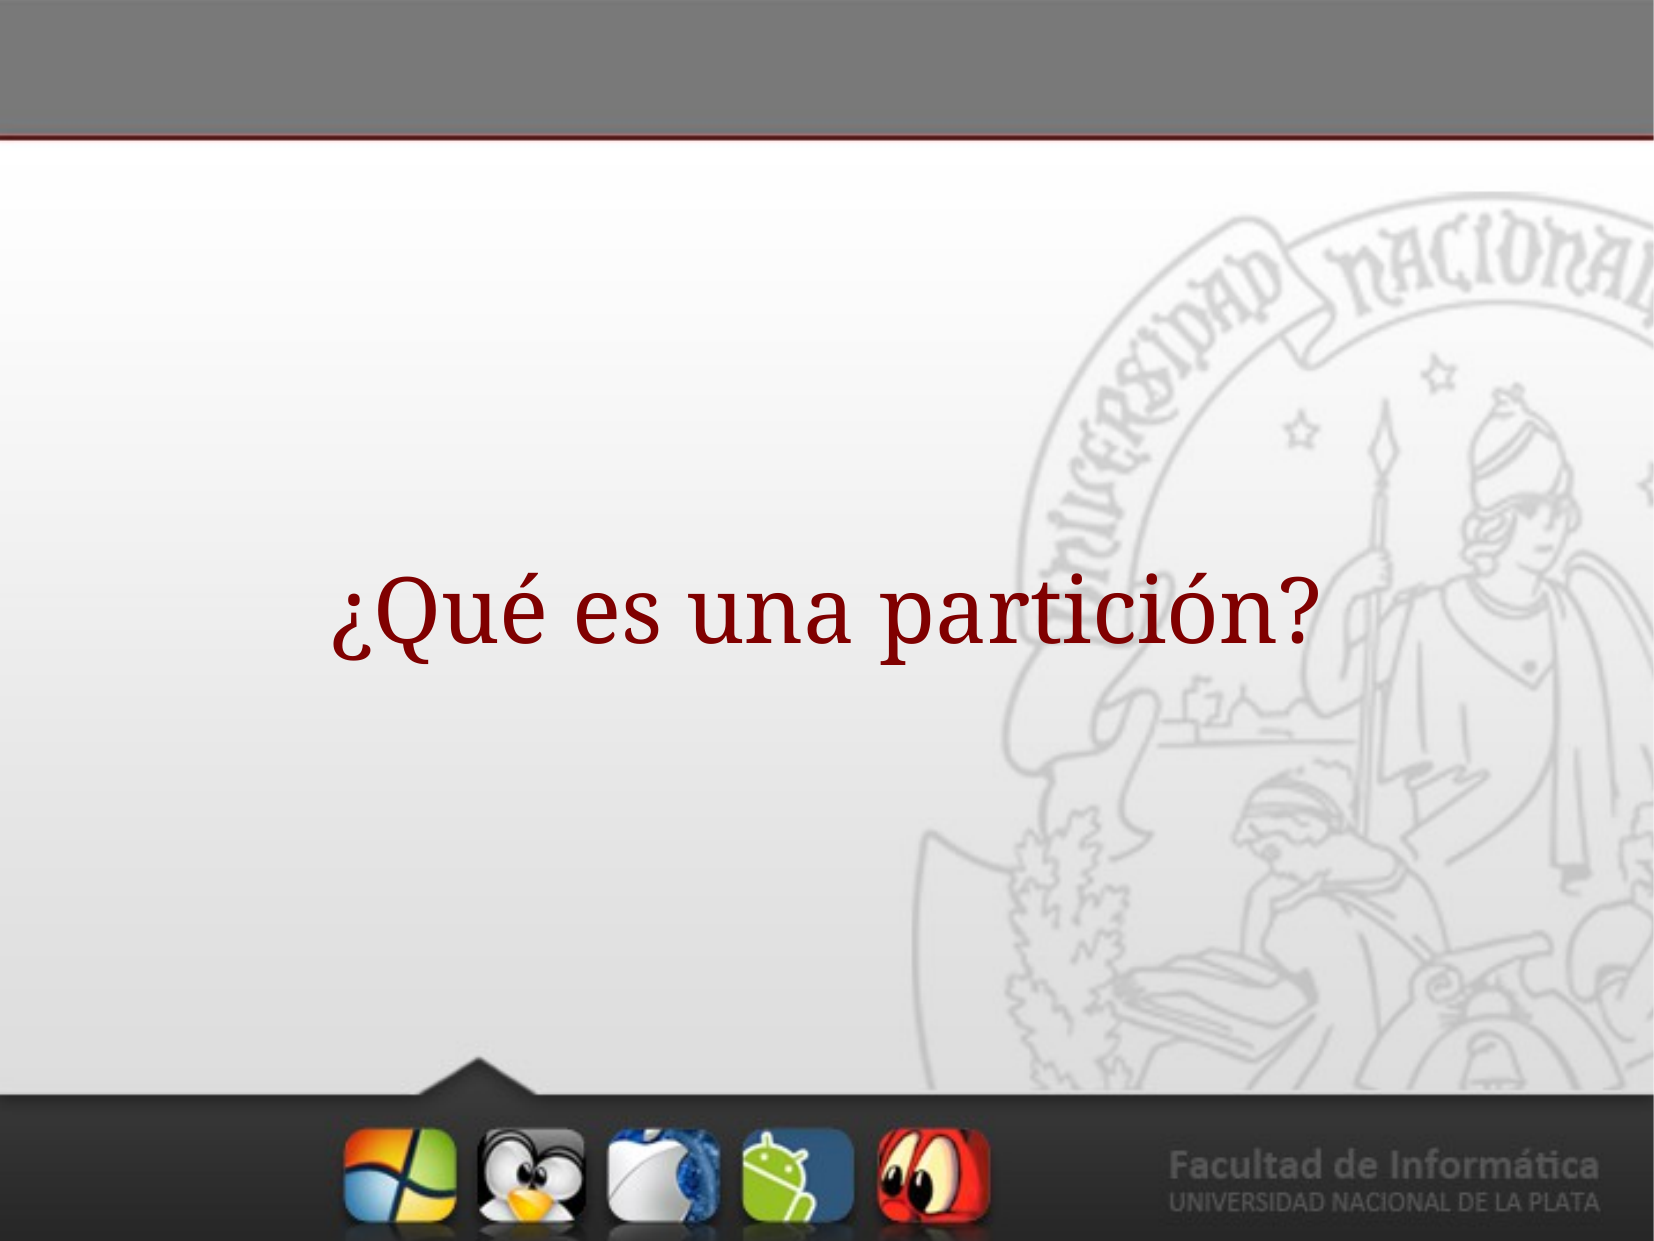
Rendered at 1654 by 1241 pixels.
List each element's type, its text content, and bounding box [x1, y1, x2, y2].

subtitle ¿Qué es una partición? [82, 153, 1571, 1063]
picture [0, 0, 1654, 1241]
